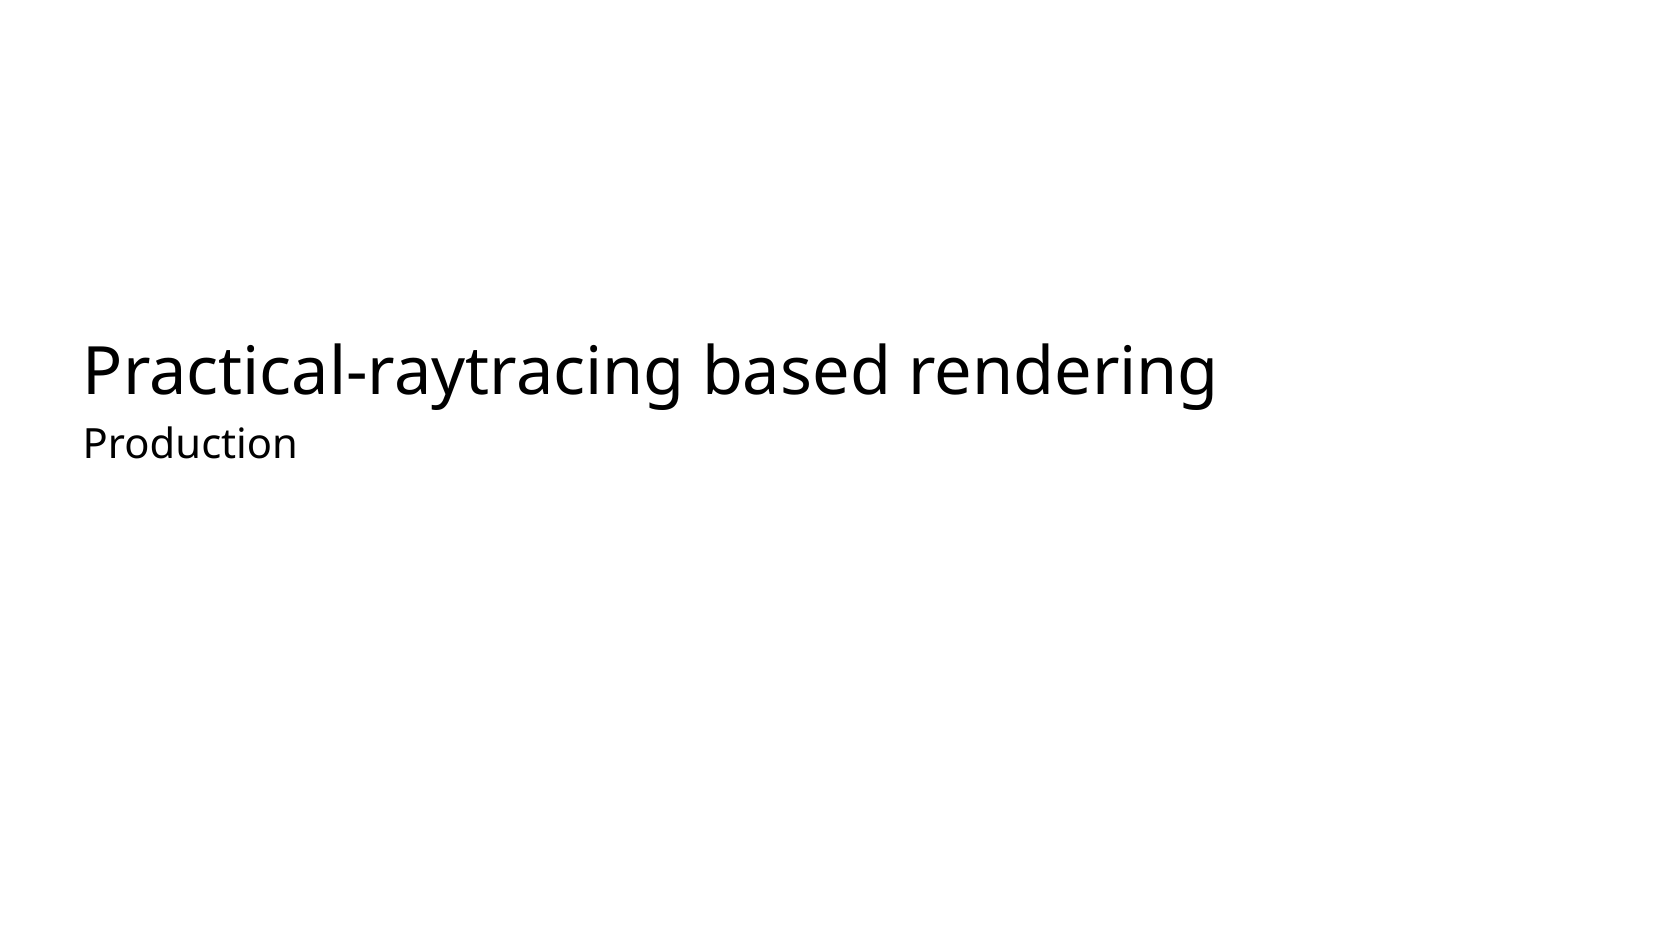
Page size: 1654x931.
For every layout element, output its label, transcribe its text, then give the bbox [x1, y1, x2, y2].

subtitle Practical-raytracing based rendering Production [82, 37, 1571, 757]
